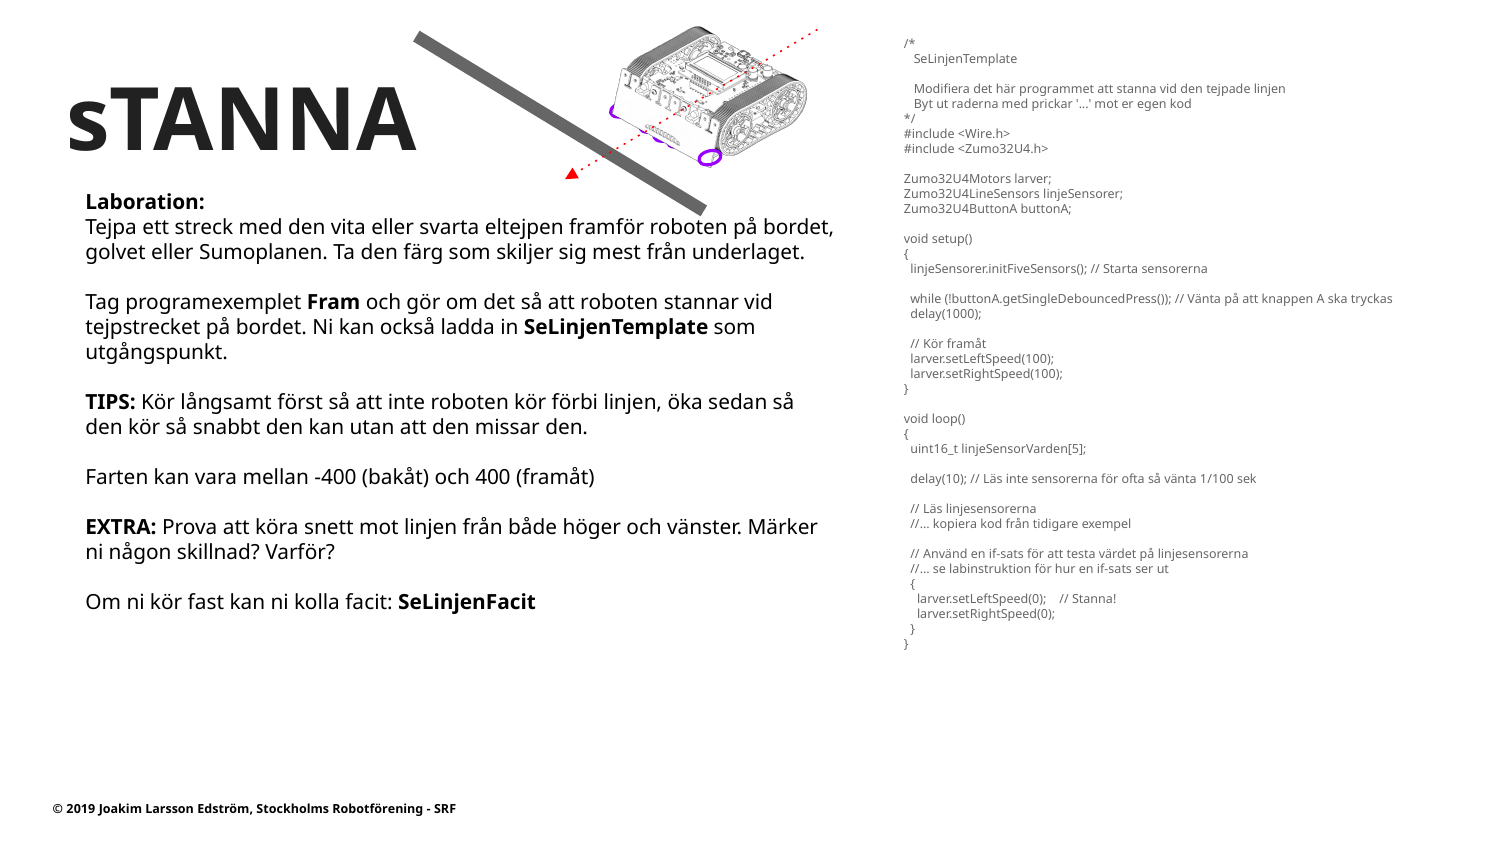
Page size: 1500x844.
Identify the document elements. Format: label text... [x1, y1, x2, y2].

text_box /* SeLinjenTemplate Modifiera det här programmet att stanna vid den tejpade linjen Byt ut raderna med prickar '...' mot er egen kod */ #include <Wire.h> #include <Zumo32U4.h> Zumo32U4Motors larver; Zumo32U4LineSensors linjeSensorer; Zumo32U4ButtonA buttonA; void setup() { linjeSensorer.initFiveSensors(); // Starta sensorerna while (!buttonA.getSingleDebouncedPress()); // Vänta på att knappen A ska tryckas delay(1000); // Kör framåt larver.setLeftSpeed(100); larver.setRightSpeed(100); } void loop() { uint16_t linjeSensorVarden[5]; delay(10); // Läs inte sensorerna för ofta så vänta 1/100 sek // Läs linjesensorerna //... kopiera kod från tidigare exempel // Använd en if-sats för att testa värdet på linjesensorerna //... se labinstruktion för hur en if-sats ser ut { larver.setLeftSpeed(0); // Stanna! larver.setRightSpeed(0); } } [889, 20, 1473, 829]
title sTANNA [647, 48, 889, 180]
text_box Laboration: Tejpa ett streck med den vita eller svarta eltejpen framför roboten på bordet, golvet eller Sumoplanen. Ta den färg som skiljer sig mest från underlaget. Tag programexemplet Fram och gör om det så att roboten stannar vid tejpstrecket på bordet. Ni kan också ladda in SeLinjenTemplate som utgångspunkt. TIPS: Kör långsamt först så att inte roboten kör förbi linjen, öka sedan så den kör så snabbt den kan utan att den missar den. Farten kan vara mellan -400 (bakåt) och 400 (framåt) EXTRA: Prova att köra snett mot linjen från både höger och vänster. Märker ni någon skillnad? Varför? Om ni kör fast kan ni kolla facit: SeLinjenFacit [70, 180, 853, 768]
title sTANNA [450, 48, 612, 147]
picture [612, 26, 807, 168]
title sTANNA [51, 48, 639, 180]
text_box © 2019 Joakim Larsson Edström, Stockholms Robotförening - SRF [37, 786, 604, 819]
